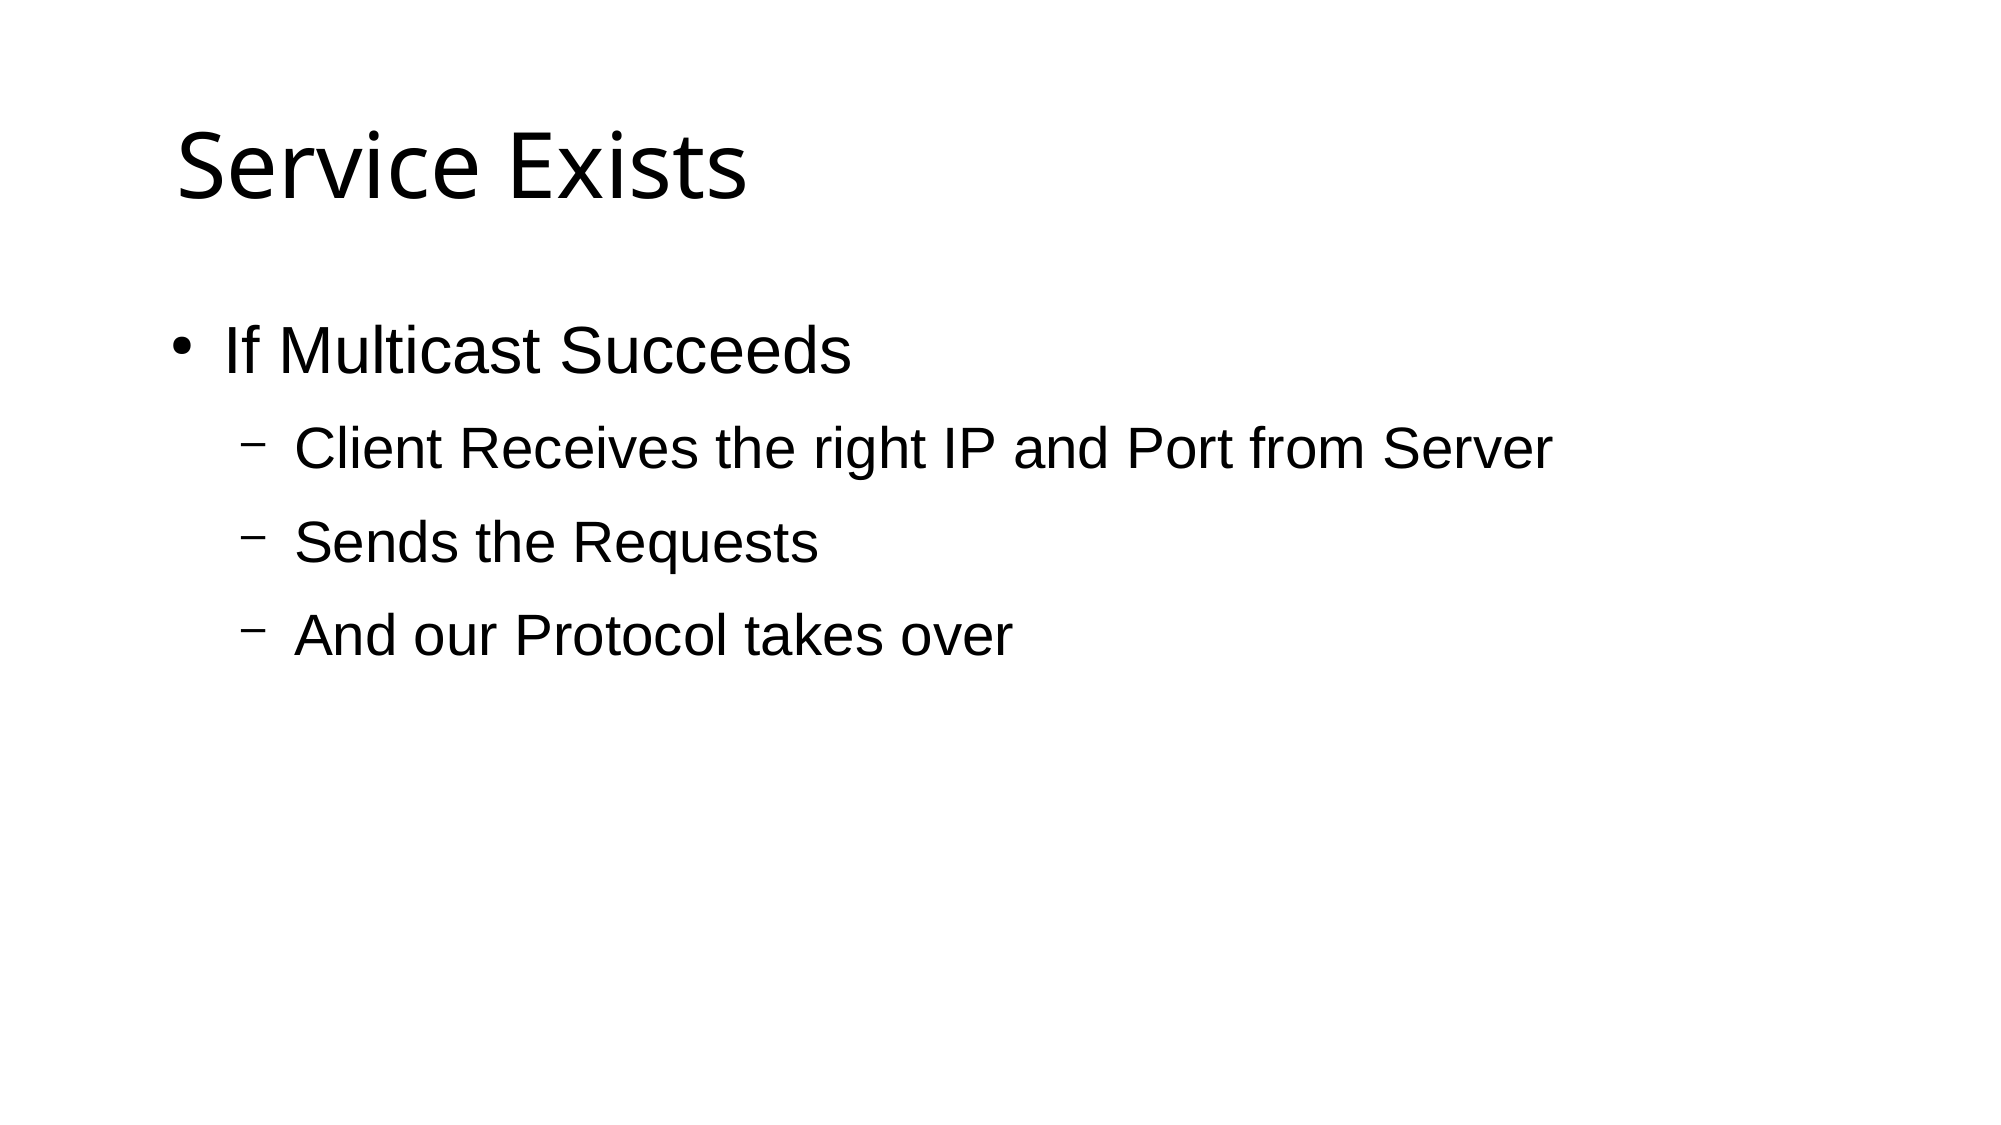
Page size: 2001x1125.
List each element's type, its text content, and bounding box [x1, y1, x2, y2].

title Service Exists [137, 59, 1863, 278]
list If Multicast Succeeds Client Receives the right IP and Port from Server Sends the Requests And our Protocol takes over [137, 299, 1863, 1014]
